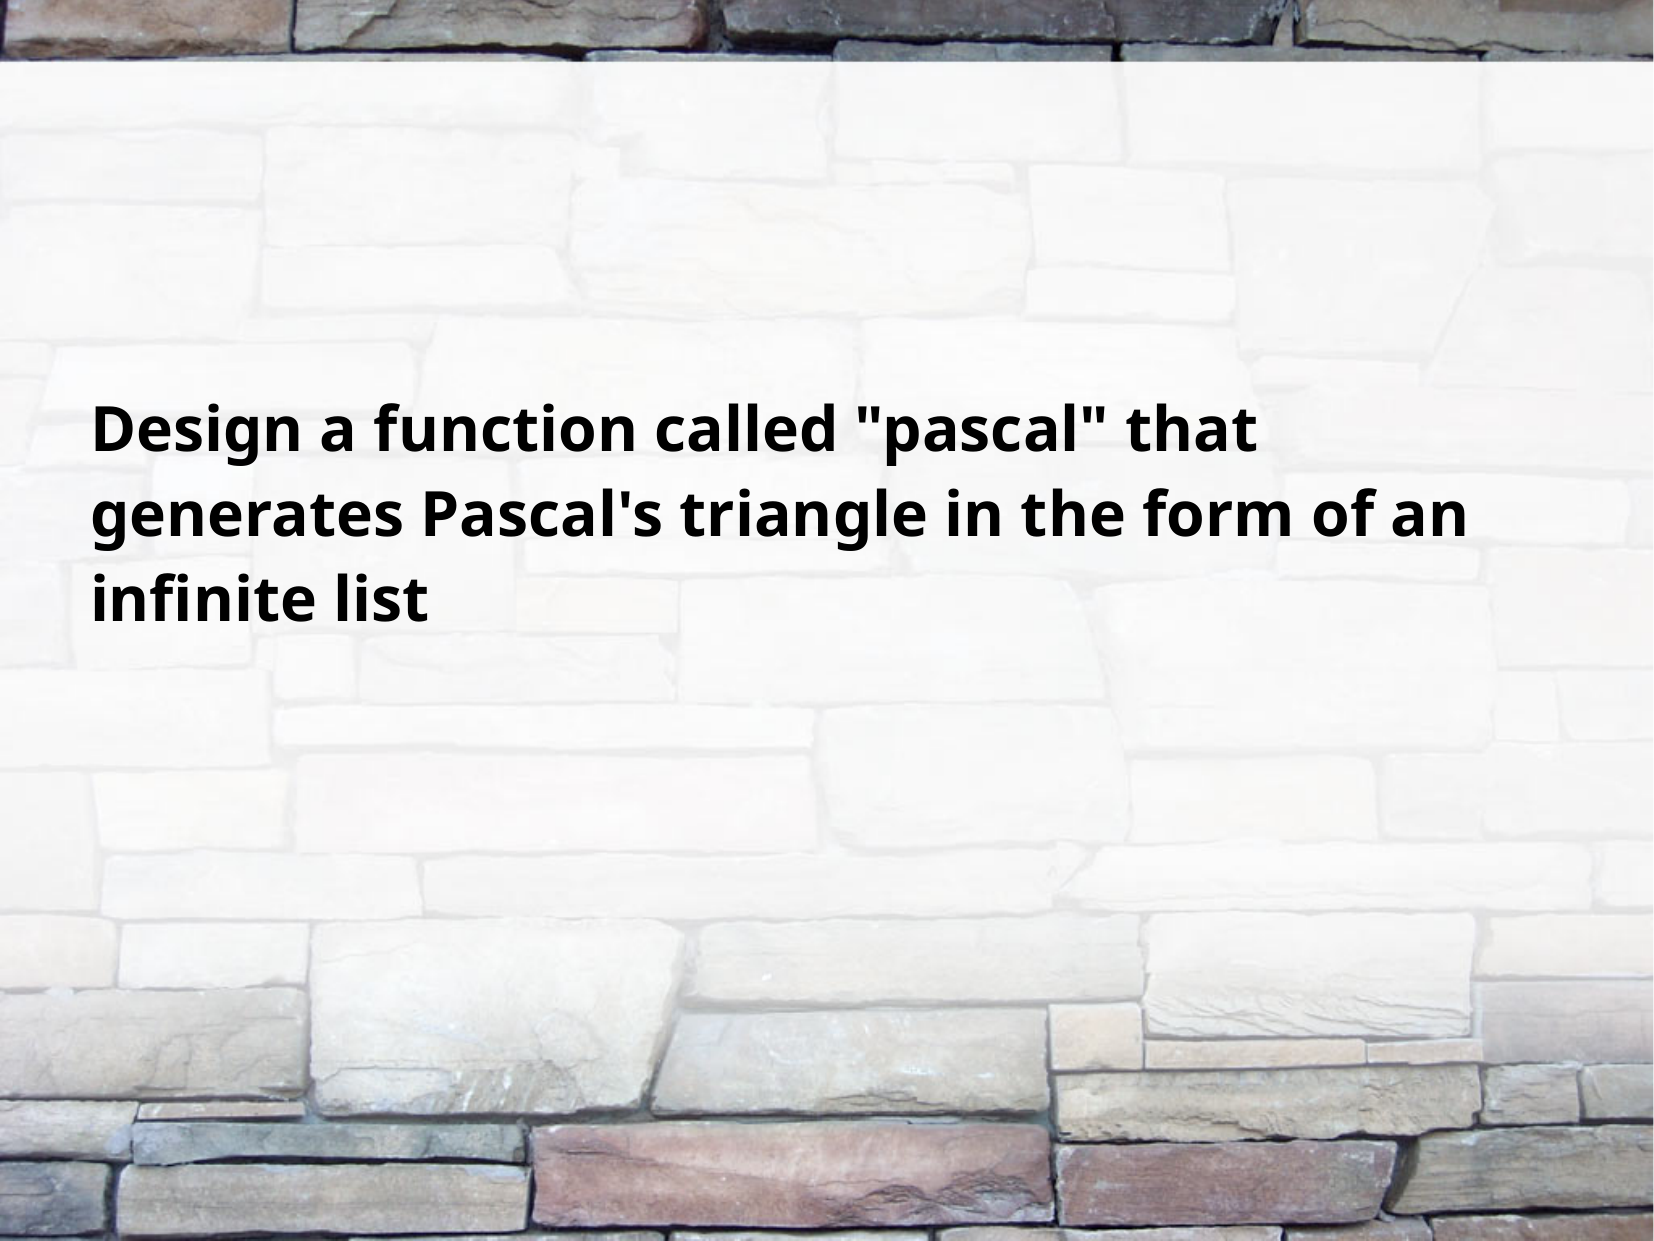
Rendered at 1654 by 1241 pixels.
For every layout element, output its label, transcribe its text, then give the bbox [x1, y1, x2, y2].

picture [0, 0, 1654, 1241]
subtitle Design a function called "pascal" that generates Pascal's triangle in the form of an infinite list [90, 45, 1571, 1066]
